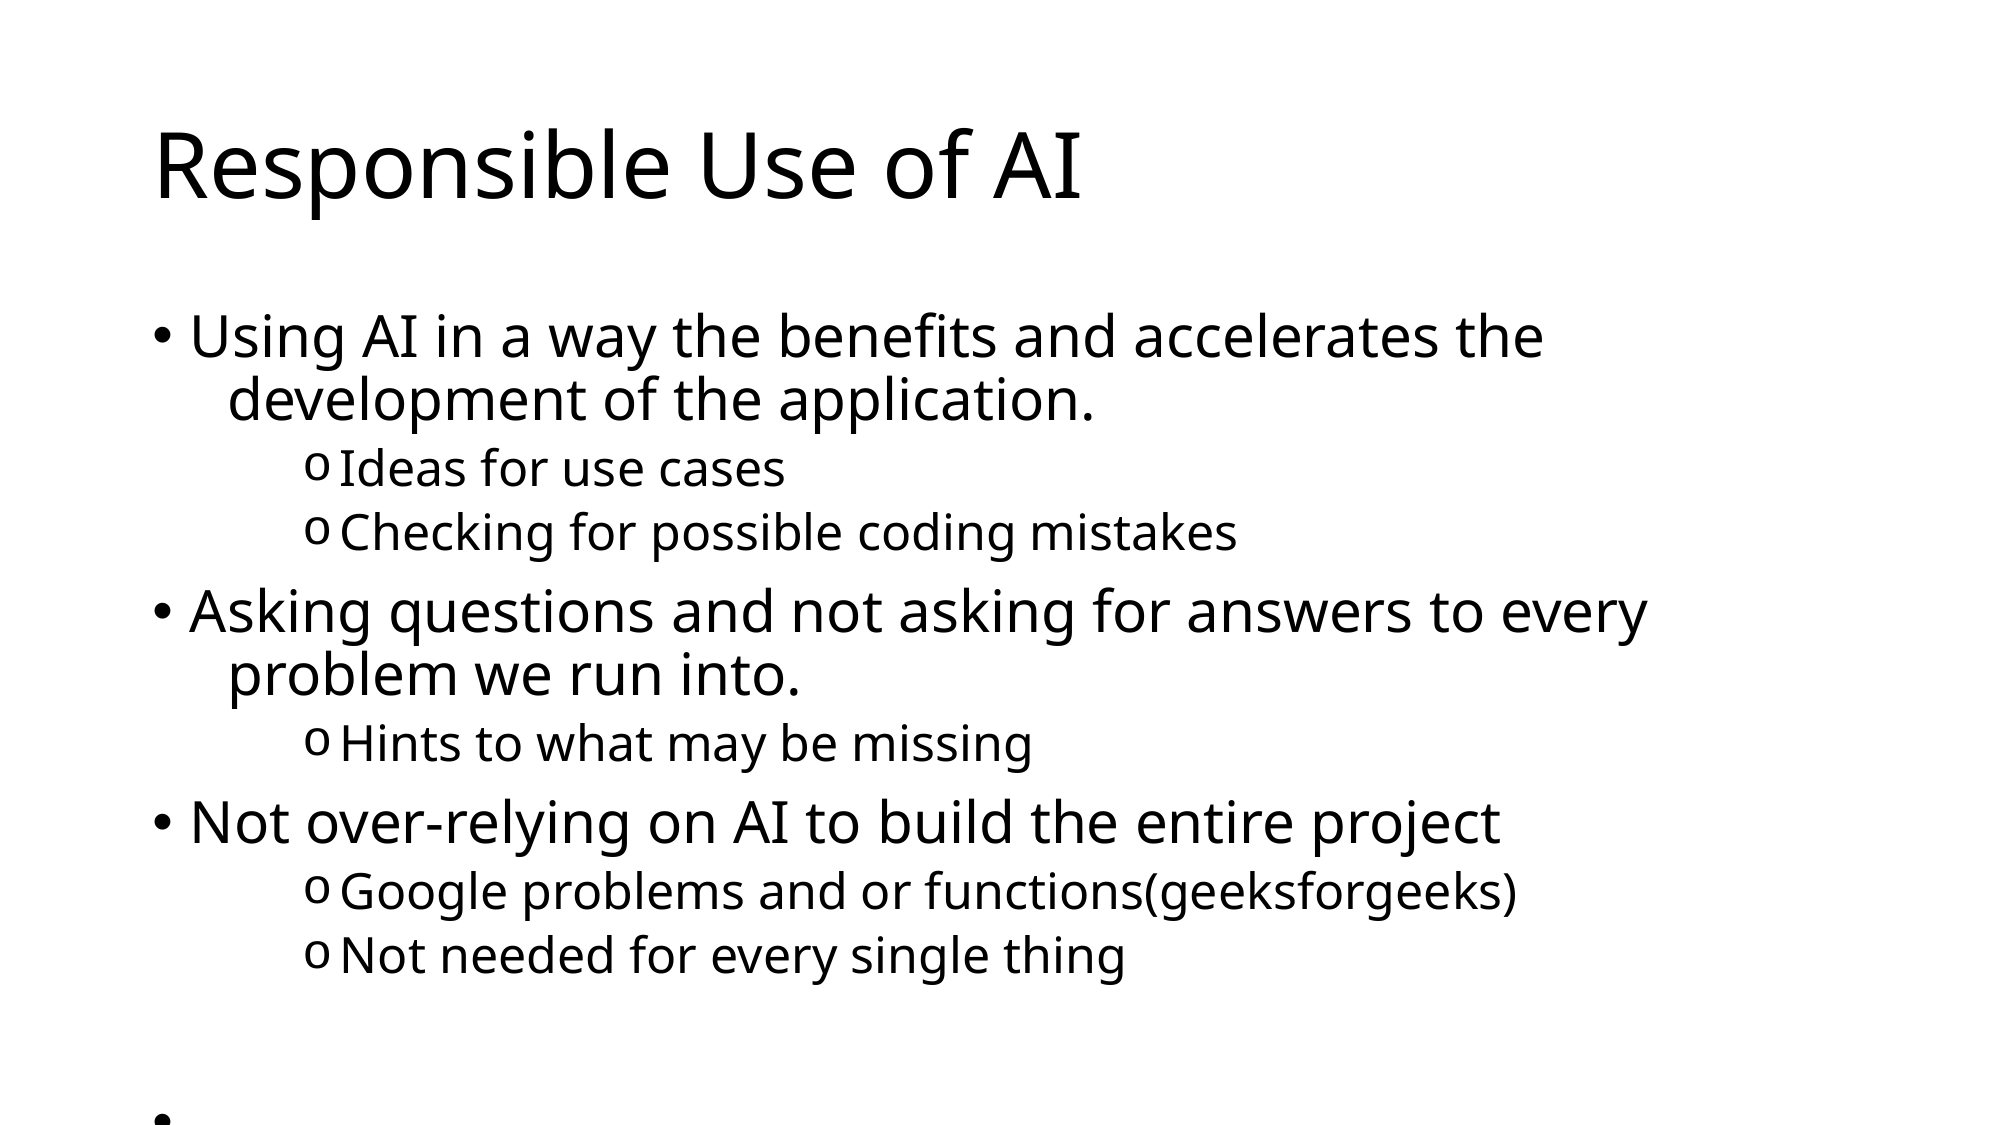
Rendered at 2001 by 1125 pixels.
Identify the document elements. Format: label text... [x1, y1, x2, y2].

title Responsible Use of AI [137, 59, 1863, 278]
list Using AI in a way the benefits and accelerates the development of the application. Ideas for use cases Checking for possible coding mistakes Asking questions and not asking for answers to every problem we run into. Hints to what may be missing Not over-relying on AI to build the entire project Google problems and or functions(geeksforgeeks) Not needed for every single thing [137, 299, 1863, 1014]
